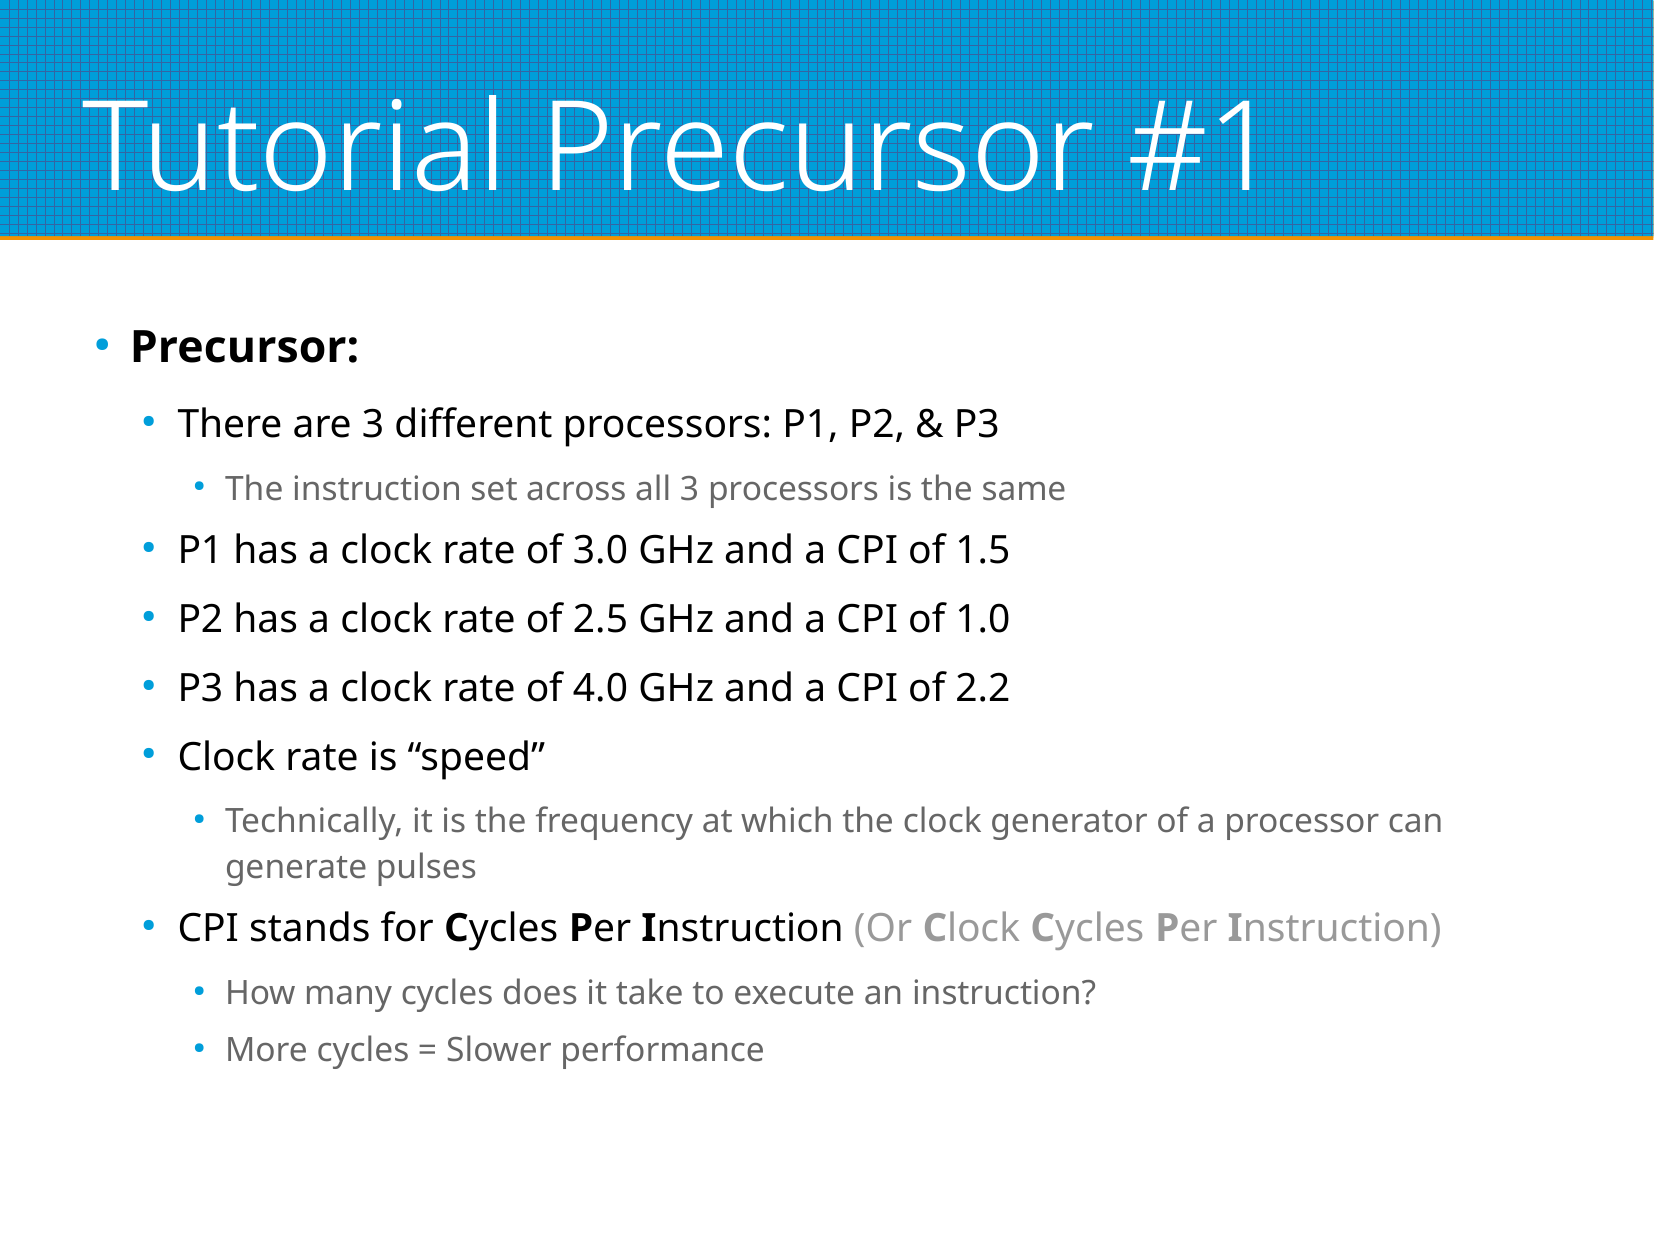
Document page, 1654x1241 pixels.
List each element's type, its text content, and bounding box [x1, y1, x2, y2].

list Precursor: There are 3 different processors: P1, P2, & P3 The instruction set across all 3 processors is the same P1 has a clock rate of 3.0 GHz and a CPI of 1.5 P2 has a clock rate of 2.5 GHz and a CPI of 1.0 P3 has a clock rate of 4.0 GHz and a CPI of 2.2 Clock rate is “speed” Technically, it is the frequency at which the clock generator of a processor can generate pulses CPI stands for Cycles Per Instruction (Or Clock Cycles Per Instruction) How many cycles does it take to execute an instruction? More cycles = Slower performance [82, 314, 1563, 1081]
title Tutorial Precursor #1 [82, 19, 1571, 227]
